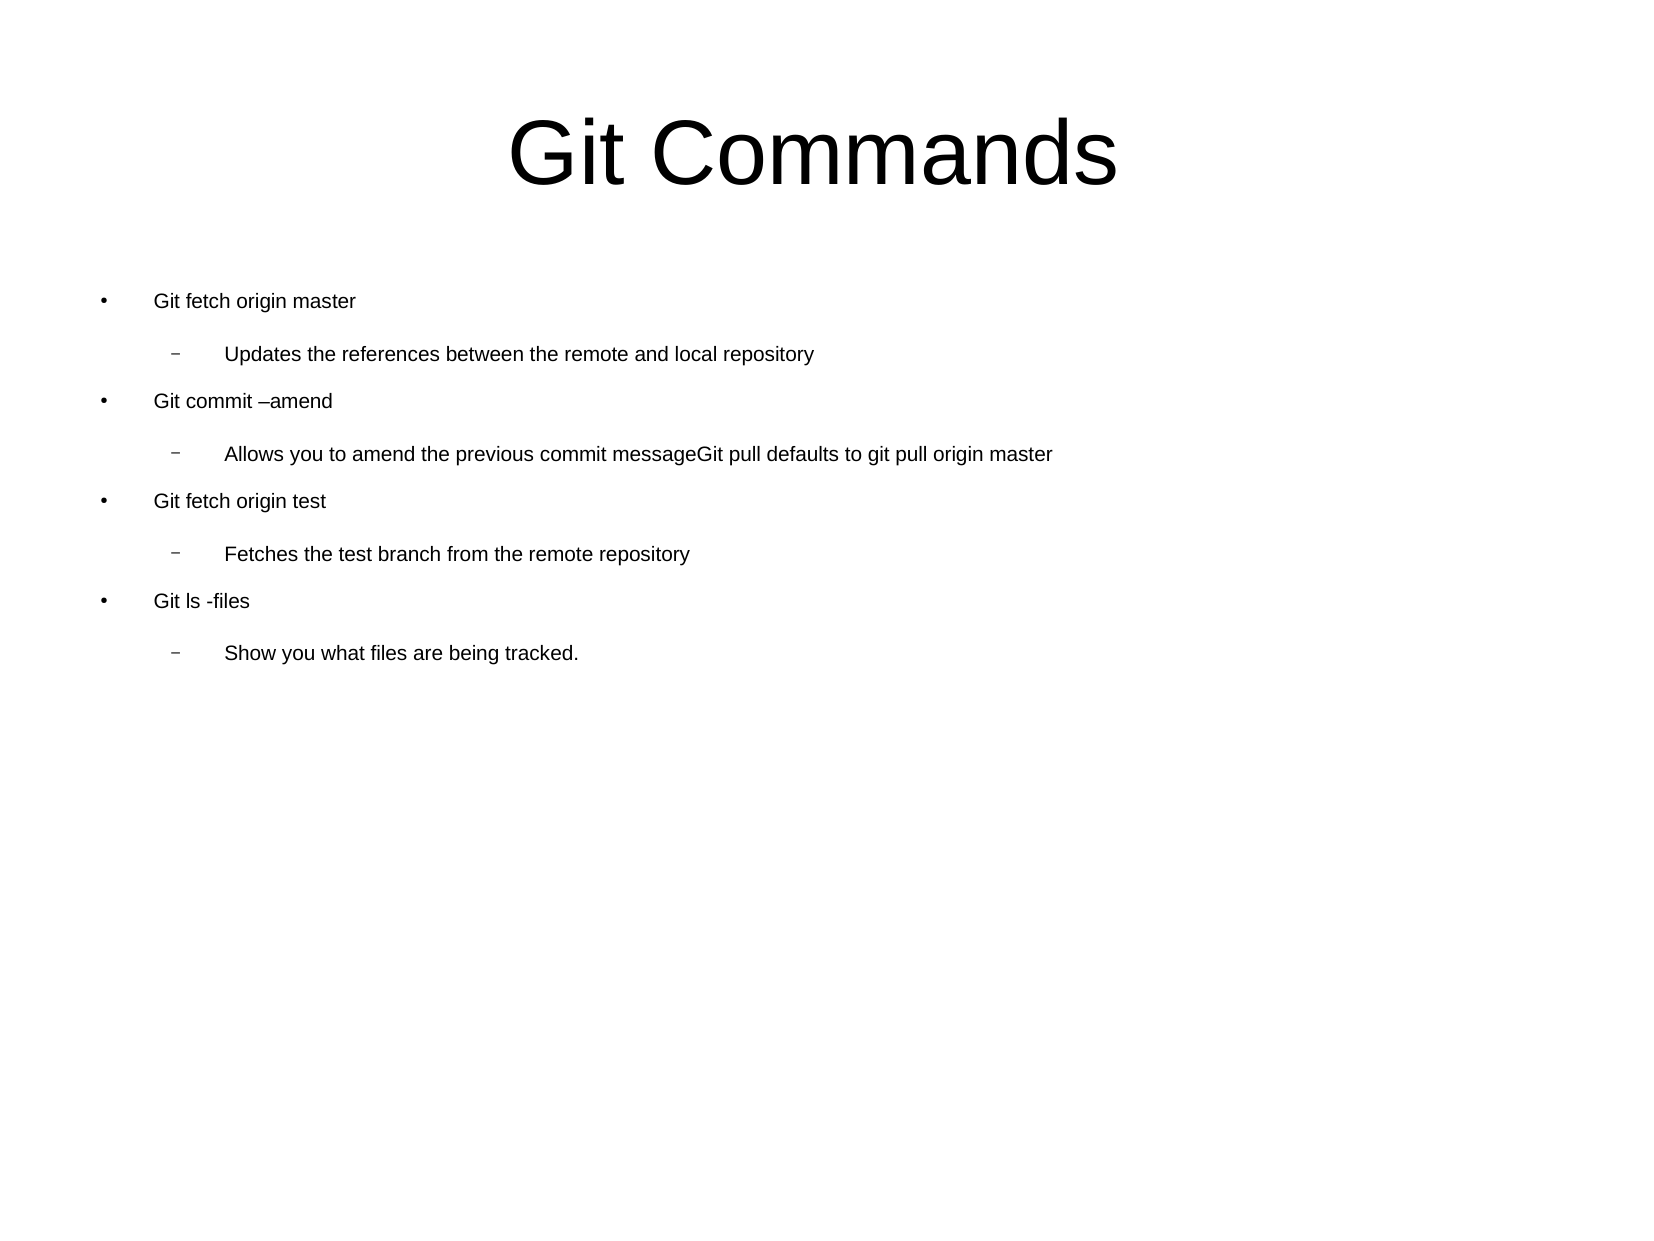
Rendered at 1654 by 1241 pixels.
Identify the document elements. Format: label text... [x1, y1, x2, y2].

title Git Commands [82, 49, 1571, 257]
list Git fetch origin master Updates the references between the remote and local repository Git commit –amend Allows you to amend the previous commit messageGit pull defaults to git pull origin master Git fetch origin test Fetches the test branch from the remote repository Git ls -files Show you what files are being tracked. [82, 290, 1571, 1010]
